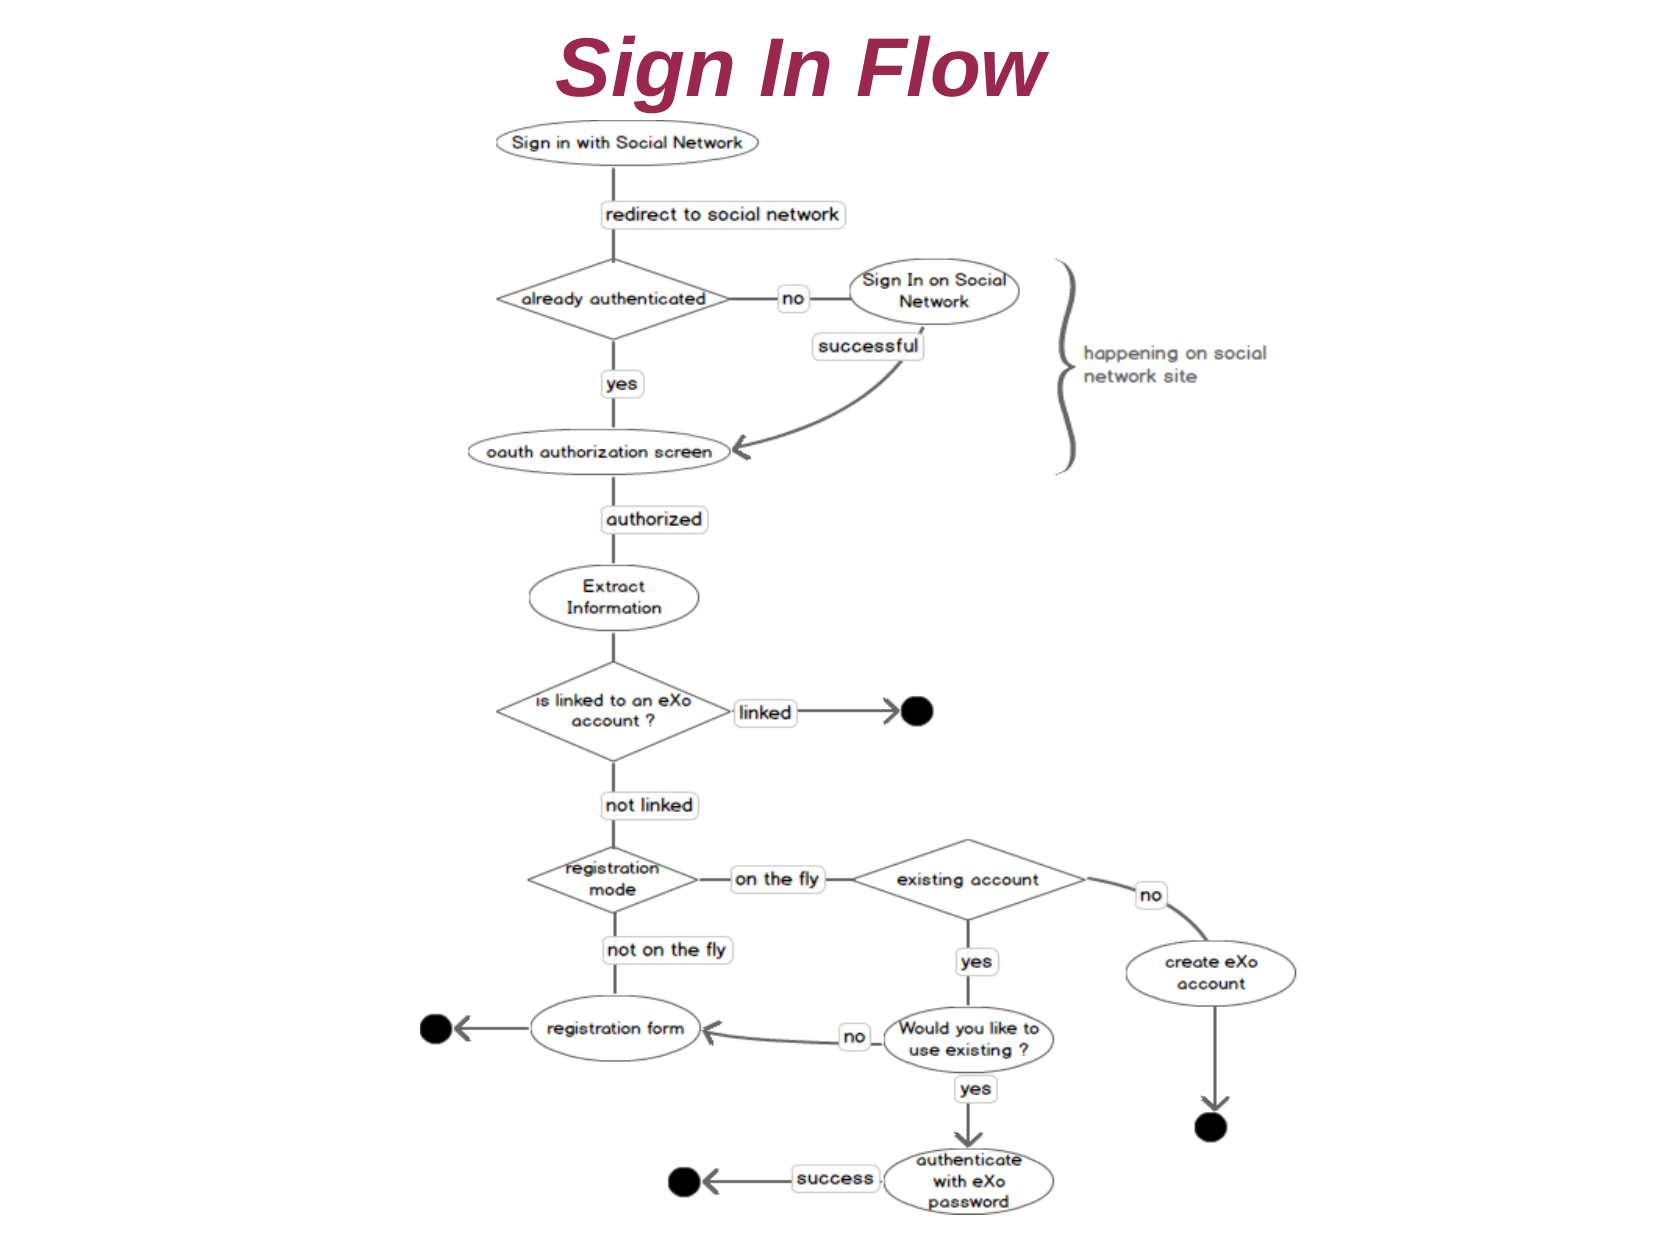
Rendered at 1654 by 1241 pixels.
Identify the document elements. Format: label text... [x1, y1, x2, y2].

picture [420, 120, 1334, 1216]
title Sign In Flow [56, 0, 1546, 136]
